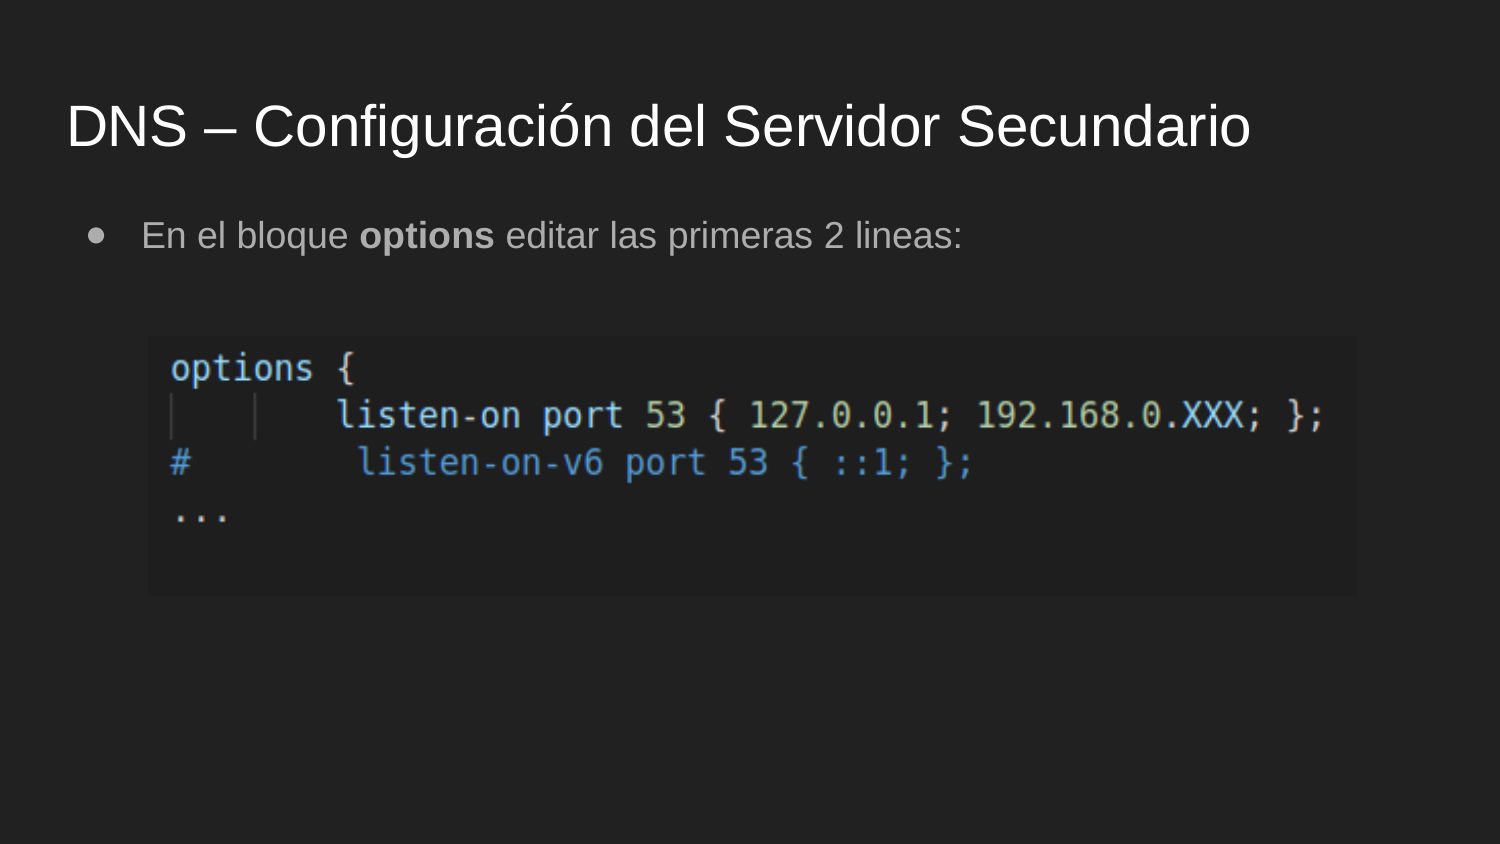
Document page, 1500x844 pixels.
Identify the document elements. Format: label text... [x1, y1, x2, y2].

title DNS – Configuración del Servidor Secundario [51, 72, 1449, 167]
picture [148, 336, 1357, 596]
list En el bloque options editar las primeras 2 lineas: [51, 189, 1261, 750]
